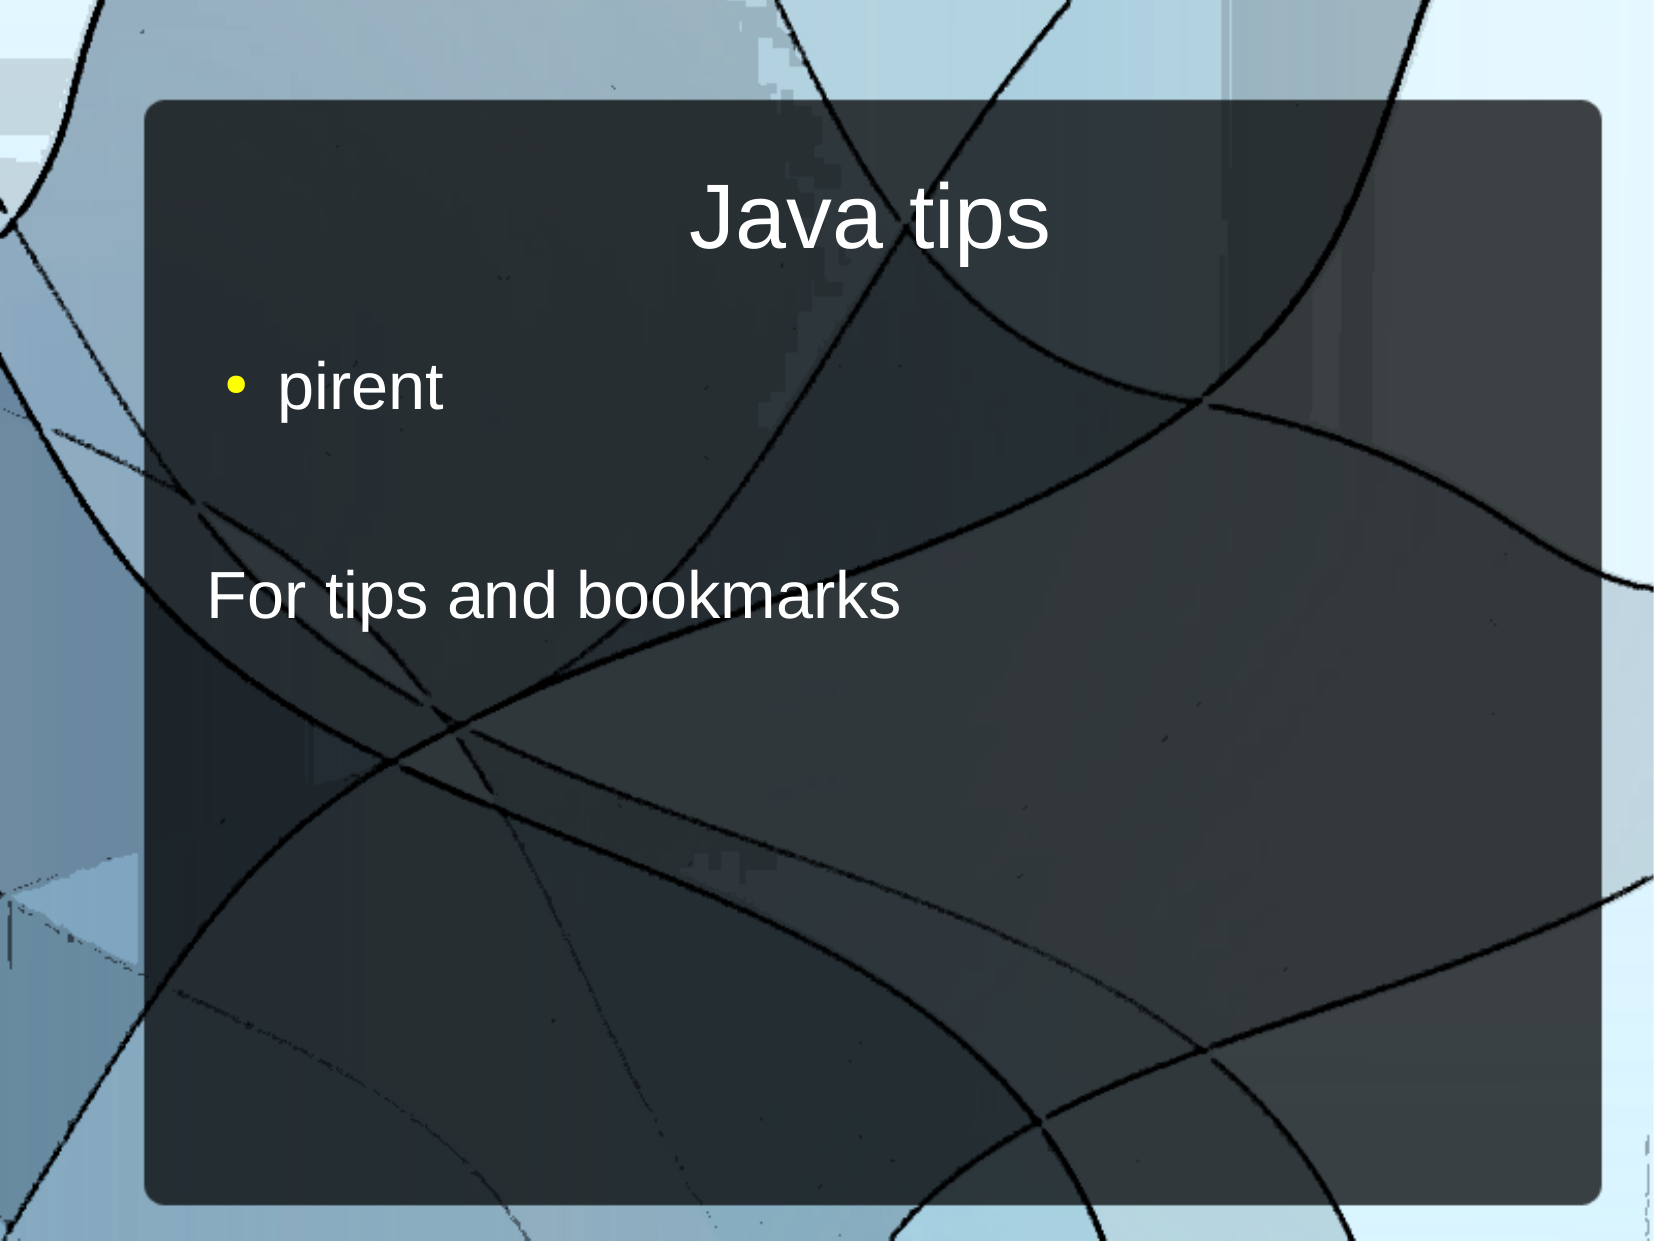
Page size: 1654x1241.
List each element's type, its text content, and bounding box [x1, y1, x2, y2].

picture [0, 0, 1654, 1241]
list pirent For tips and bookmarks [206, 349, 1571, 1168]
title Java tips [159, 108, 1583, 325]
